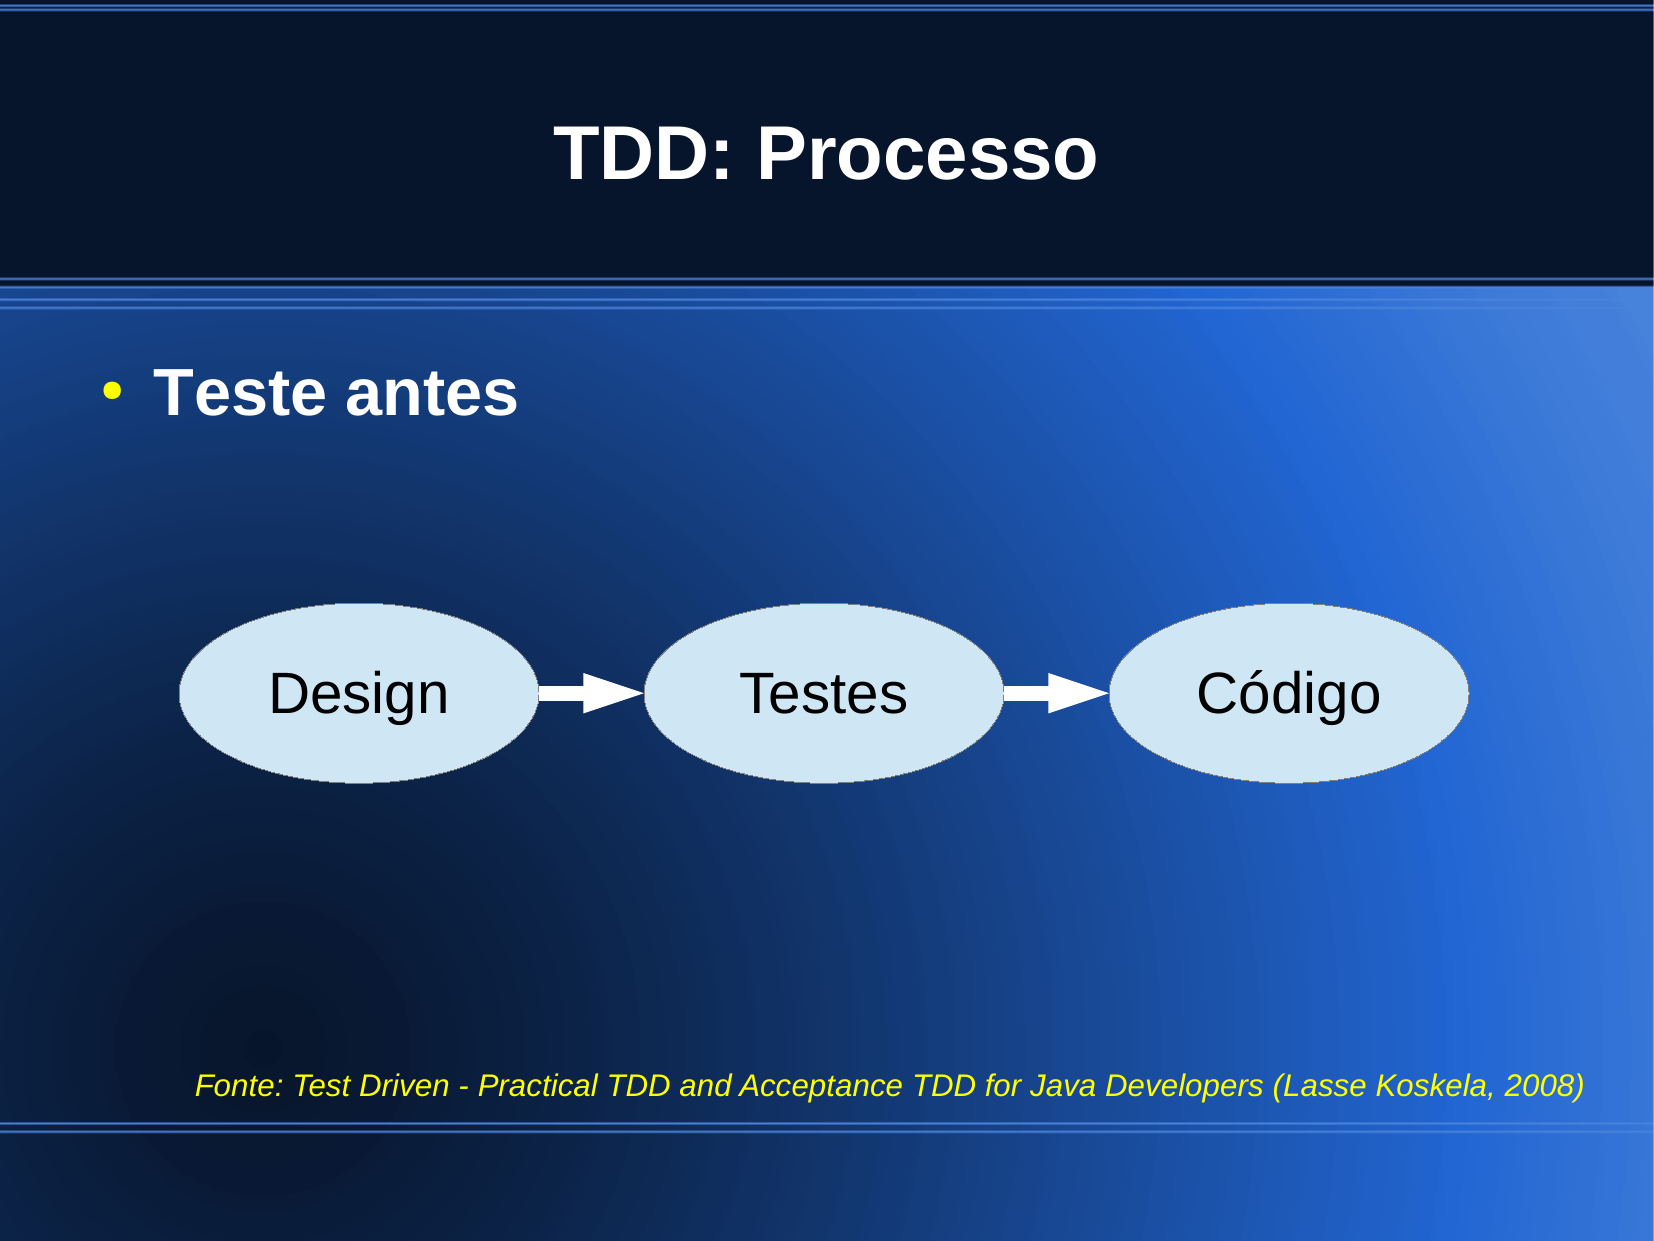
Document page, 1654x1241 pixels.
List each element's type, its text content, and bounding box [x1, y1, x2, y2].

text_box Design [179, 603, 539, 784]
text_box Fonte: Test Driven - Practical TDD and Acceptance TDD for Java Developers (Lasse Koskela, 2008) [180, 1060, 1606, 1111]
text_box Código [1109, 603, 1470, 784]
picture [0, 0, 1654, 1241]
title TDD: Processo [82, 49, 1571, 257]
text_box Testes [644, 603, 1004, 784]
list Teste antes [82, 355, 1571, 1075]
